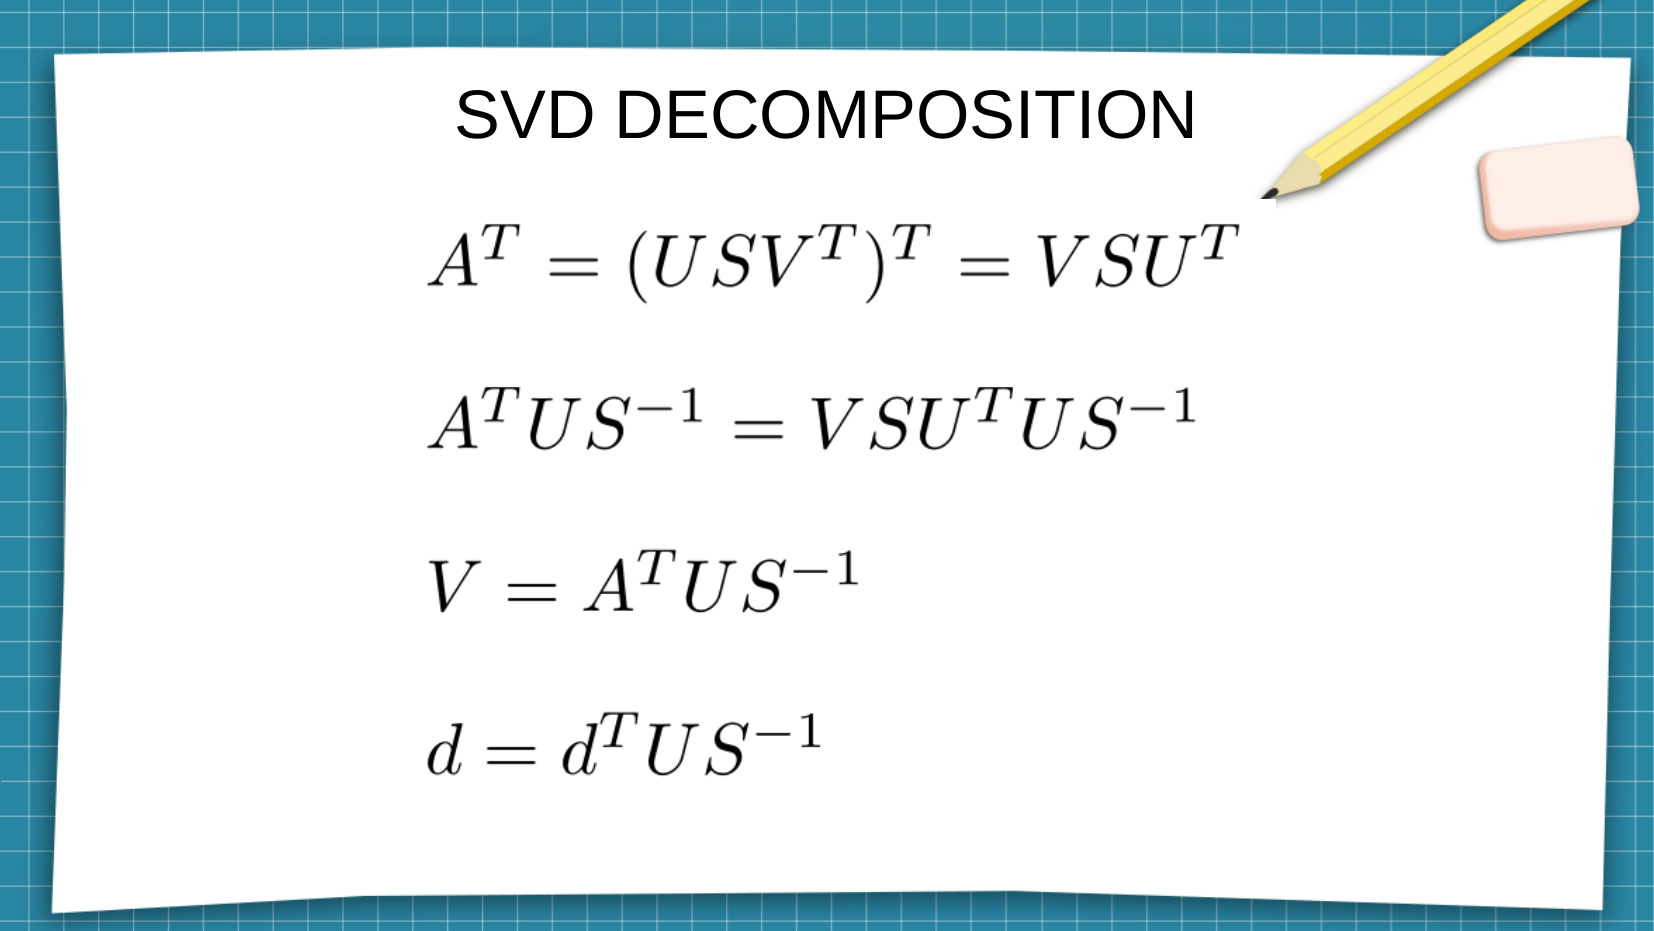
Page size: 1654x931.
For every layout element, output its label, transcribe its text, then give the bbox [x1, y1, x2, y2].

picture [0, 0, 1654, 931]
title SVD DECOMPOSITION [82, 37, 1571, 193]
